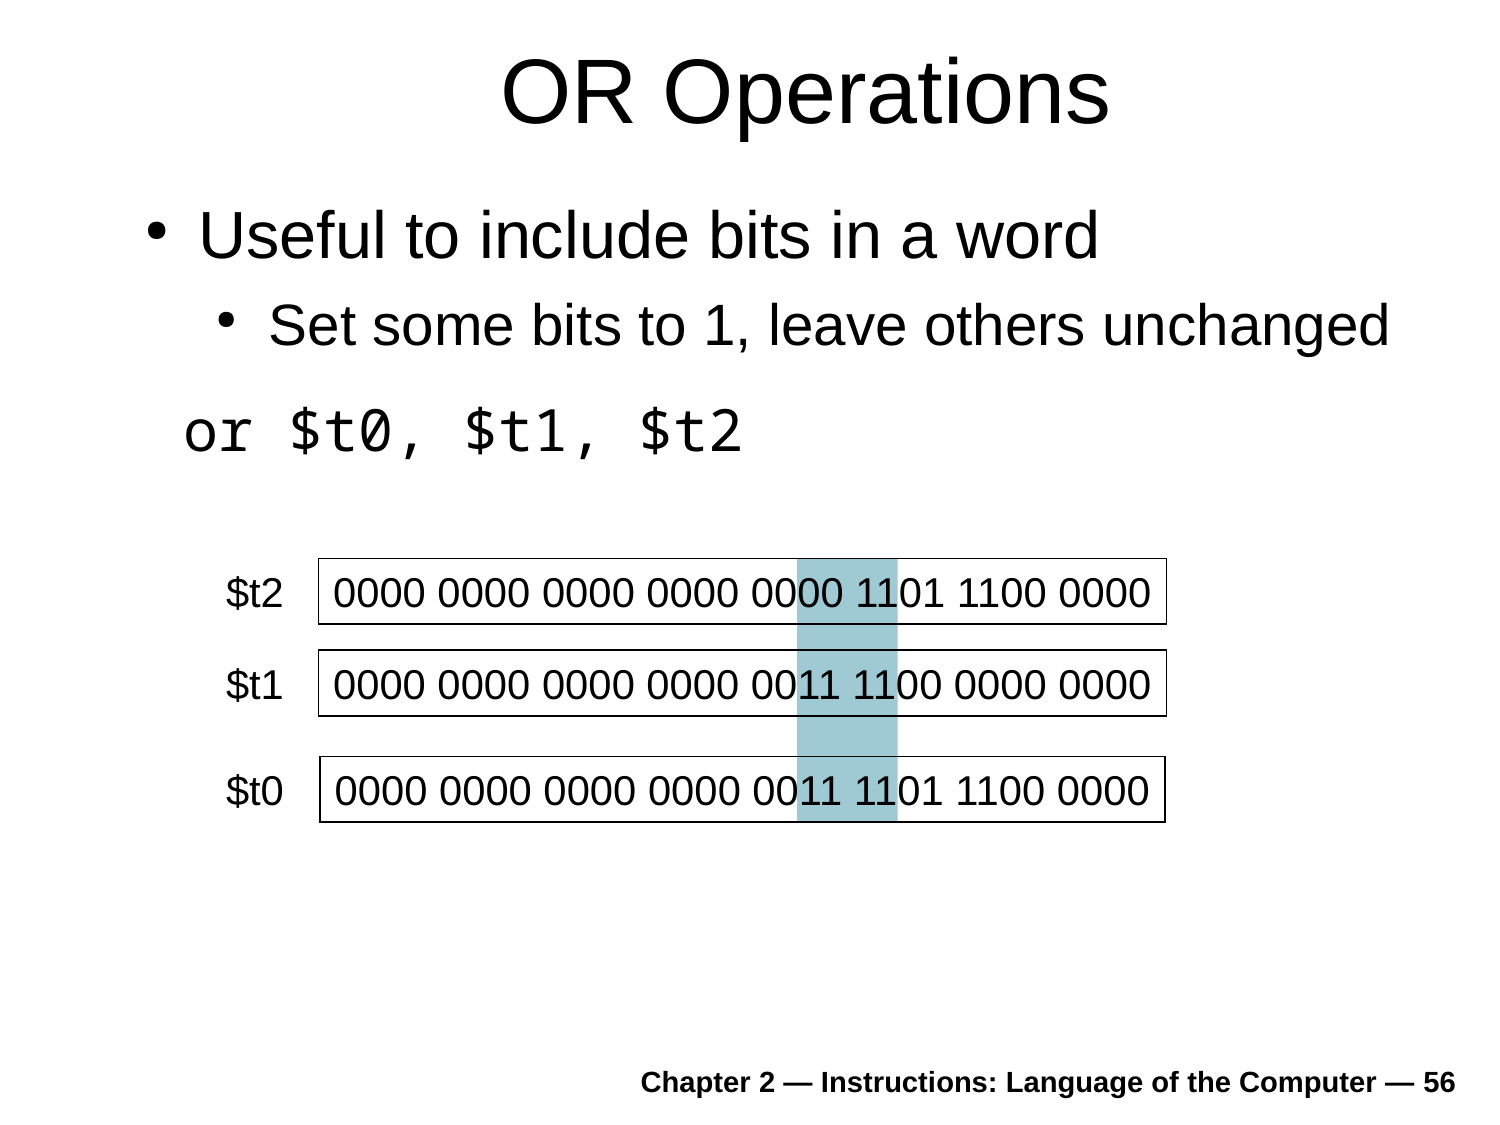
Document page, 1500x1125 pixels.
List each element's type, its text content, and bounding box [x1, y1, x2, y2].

text_box $t1 [211, 650, 300, 716]
text_box 0000 0000 0000 0000 0000 1101 1100 0000 [318, 558, 1167, 624]
text_box $t2 [211, 558, 300, 624]
title OR Operations [112, 23, 1468, 149]
text_box $t0 [211, 756, 300, 822]
text_box Chapter 2 — Instructions: Language of the Computer — <number> [277, 1046, 1471, 1106]
text_box 0000 0000 0000 0000 0011 1101 1100 0000 [319, 756, 1166, 822]
list Useful to include bits in a word Set some bits to 1, leave others unchanged or $t0, $t1, $t2 [112, 184, 1469, 525]
text_box 0000 0000 0000 0000 0011 1100 0000 0000 [318, 650, 1167, 716]
text_box [797, 716, 898, 756]
text_box [797, 624, 898, 650]
